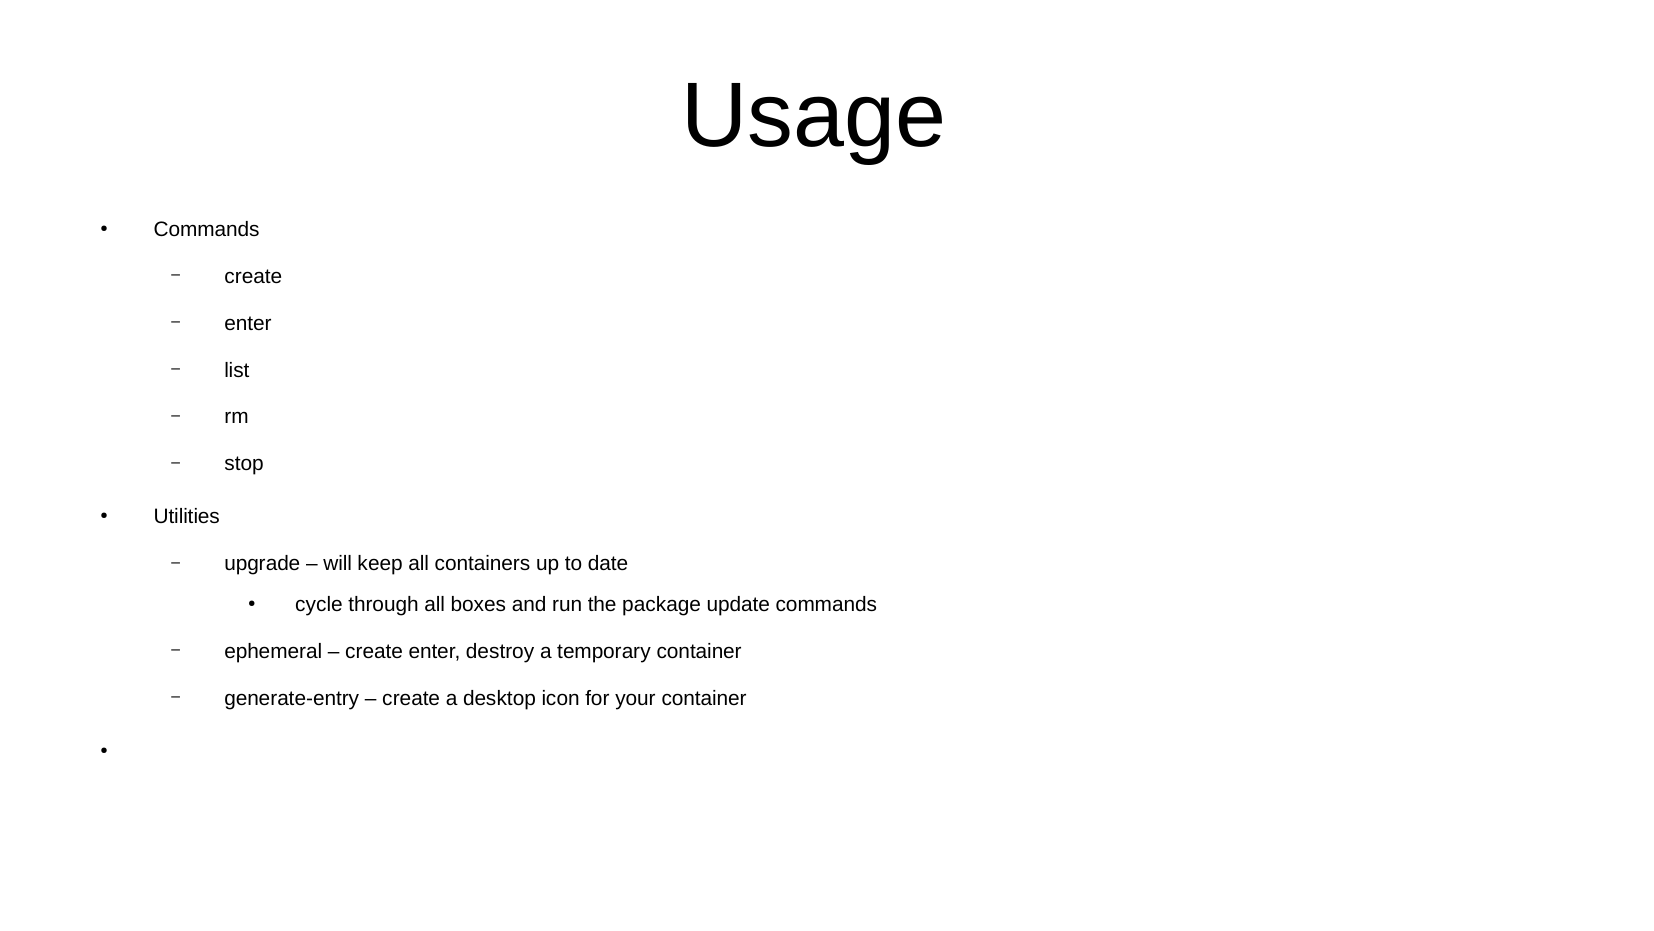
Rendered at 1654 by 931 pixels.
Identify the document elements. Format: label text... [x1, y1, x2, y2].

title Usage [82, 37, 1571, 193]
list Commands create enter list rm stop Utilities upgrade – will keep all containers up to date cycle through all boxes and run the package update commands ephemeral – create enter, destroy a temporary container generate-entry – create a desktop icon for your container [82, 217, 1621, 901]
